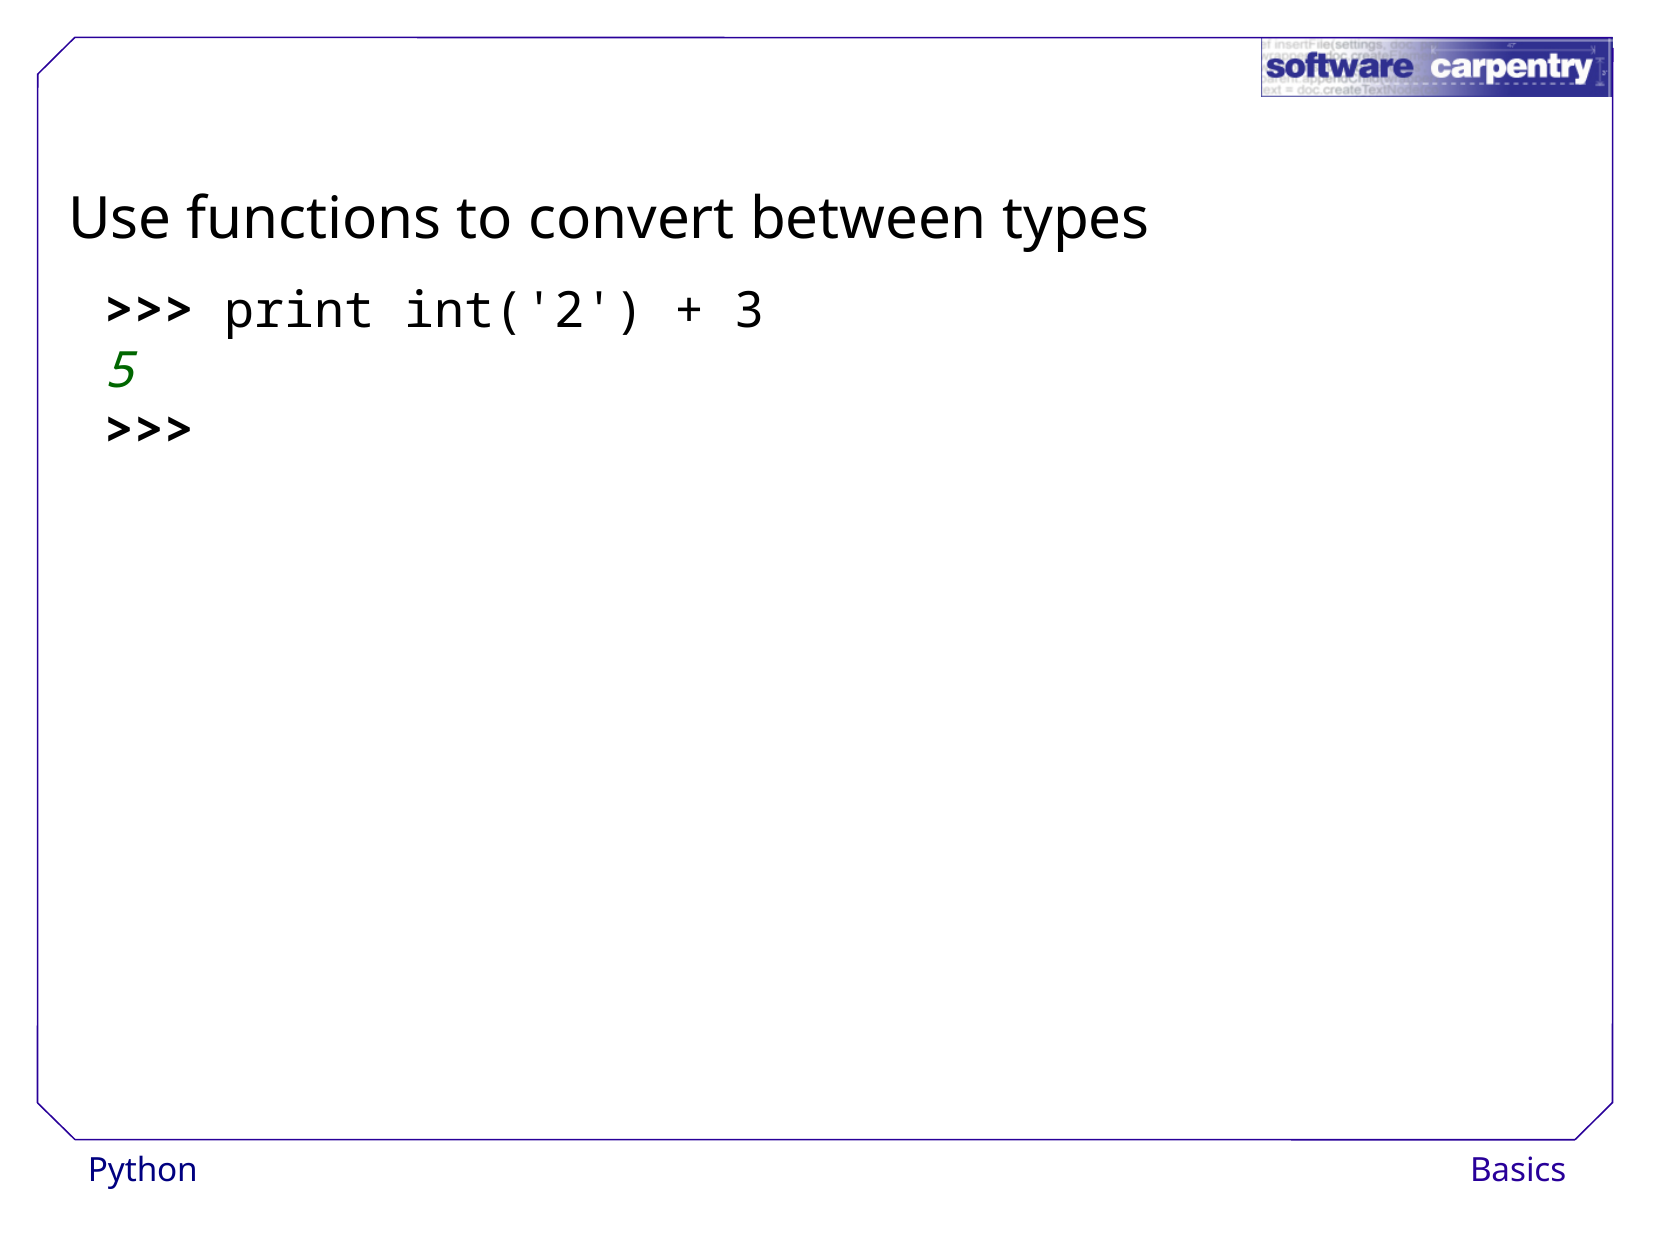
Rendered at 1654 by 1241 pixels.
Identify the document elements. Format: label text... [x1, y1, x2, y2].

text_box Use functions to convert between types [53, 138, 1315, 259]
text_box >>> print int('2') + 3 5 >>> [89, 270, 1517, 1046]
picture [1261, 39, 1613, 97]
